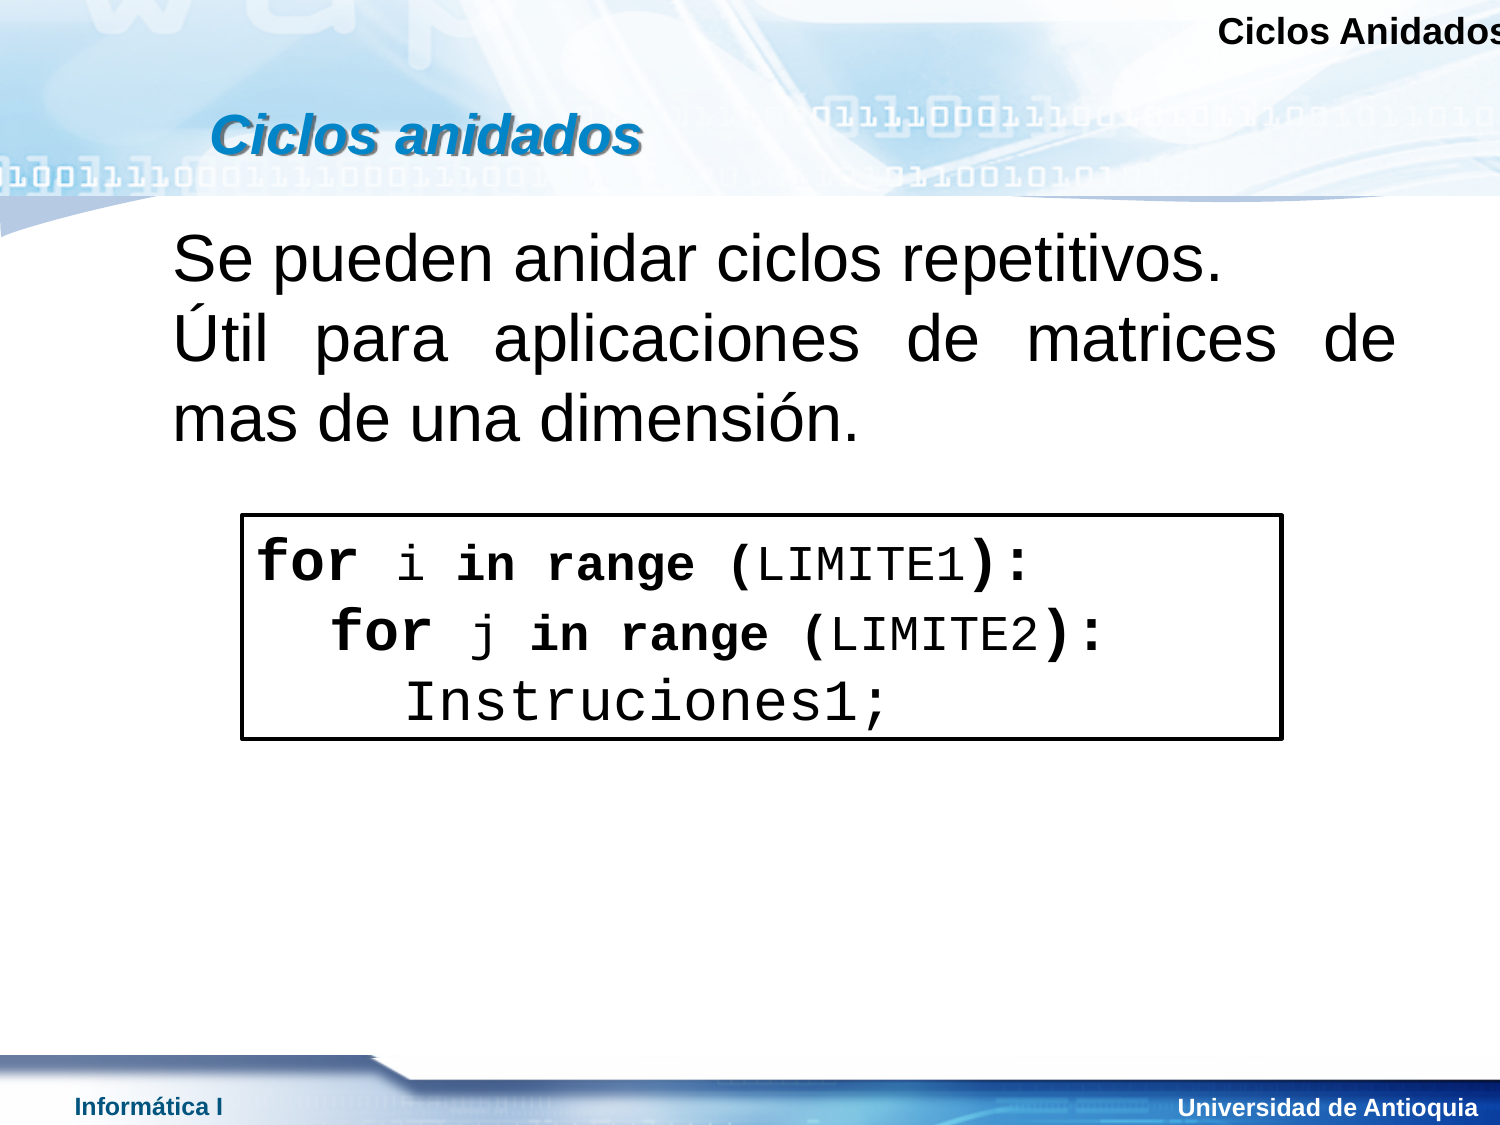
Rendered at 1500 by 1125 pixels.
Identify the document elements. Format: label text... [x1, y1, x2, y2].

text_box Ciclos Anidados [1204, 0, 1500, 59]
text_box Se pueden anidar ciclos repetitivos. Útil para aplicaciones de matrices de mas de una dimensión. [159, 208, 1413, 622]
picture [0, 1055, 1500, 1125]
text_box for i in range (LIMITE1): for j in range (LIMITE2): Instruciones1; [242, 515, 1282, 739]
picture [0, 0, 1500, 196]
title Ciclos anidados [194, 90, 1448, 174]
